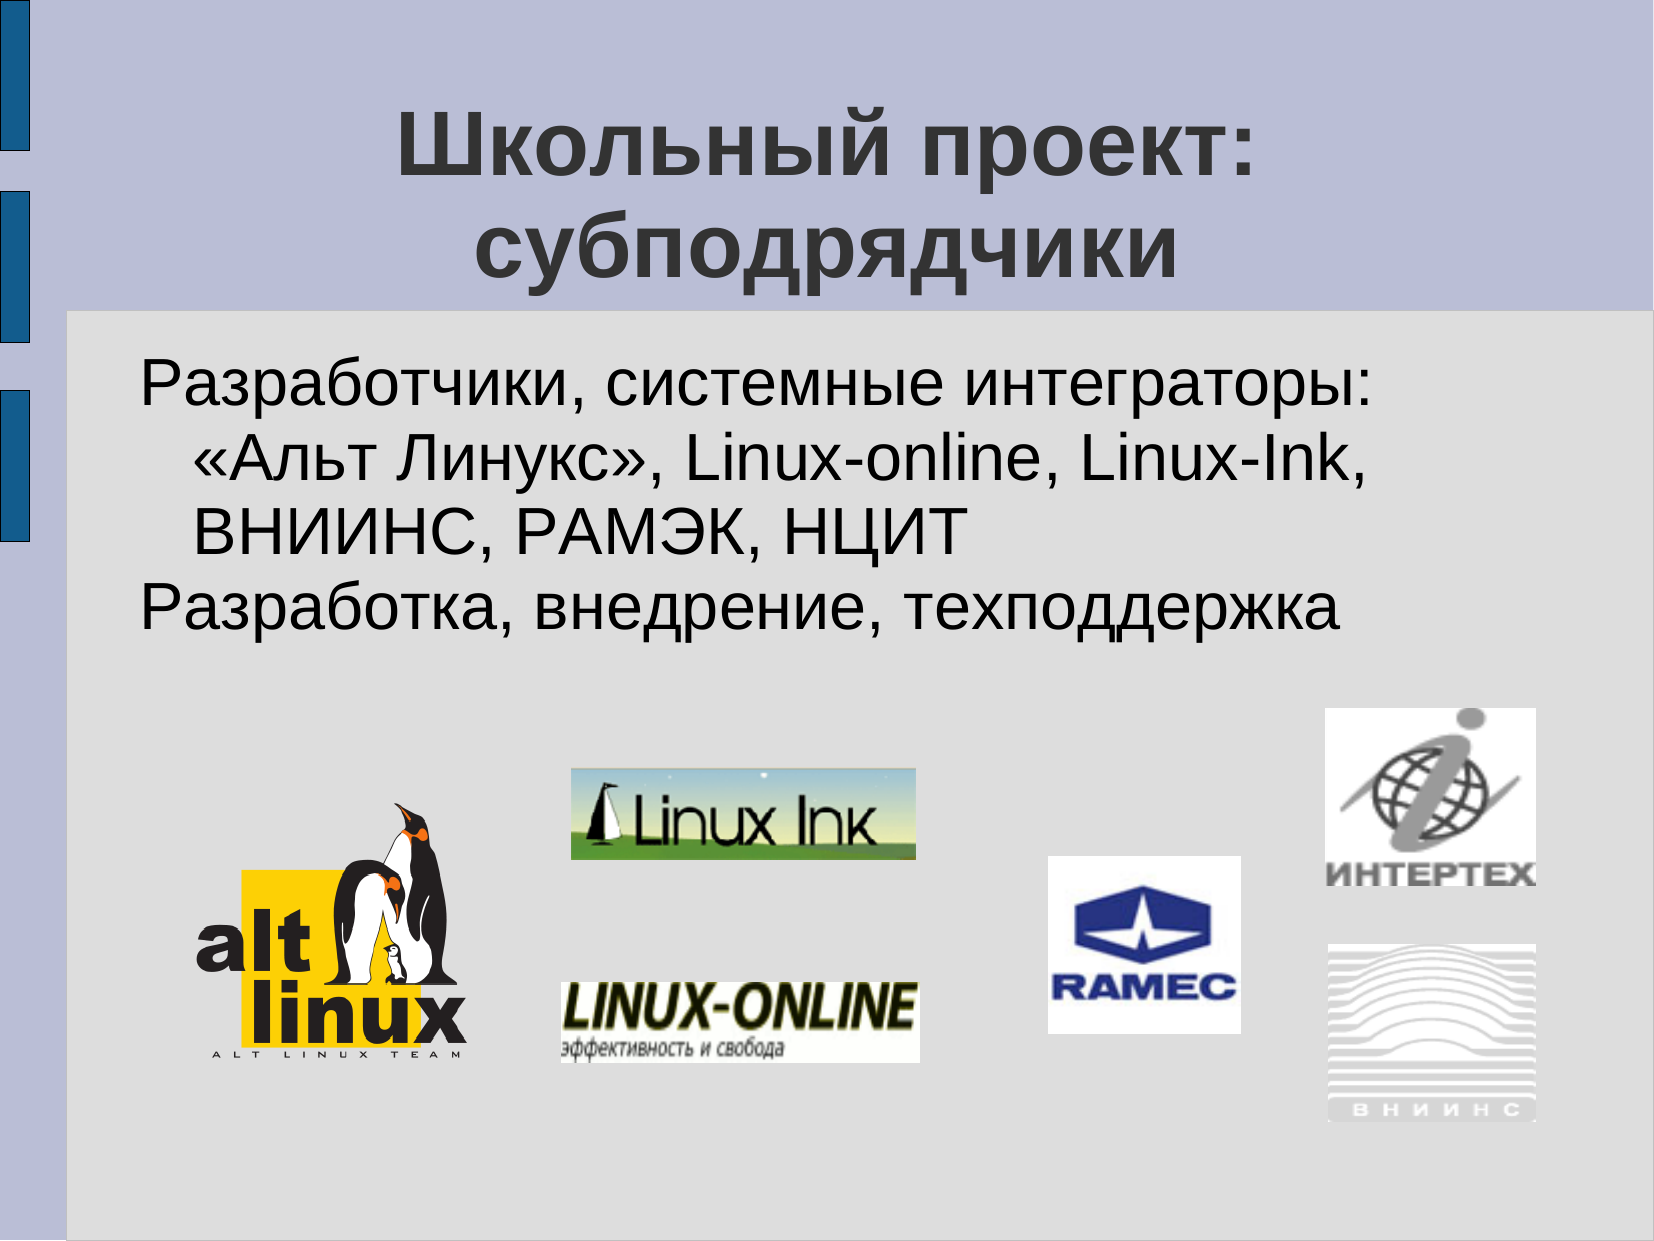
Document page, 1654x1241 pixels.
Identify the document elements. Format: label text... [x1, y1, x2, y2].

picture [571, 767, 916, 860]
picture [177, 767, 486, 1093]
picture [561, 982, 920, 1063]
list Разработчики, системные интеграторы: «Альт Линукс», Linux-online, Linux-Ink, ВНИИНС, РАМЭК, НЦИТ Разработка, внедрение, техподдержка [121, 344, 1534, 1112]
picture [1048, 856, 1241, 1034]
picture [1325, 708, 1536, 886]
title Школьный проект: субподрядчики [121, 92, 1534, 298]
picture [1328, 944, 1536, 1123]
